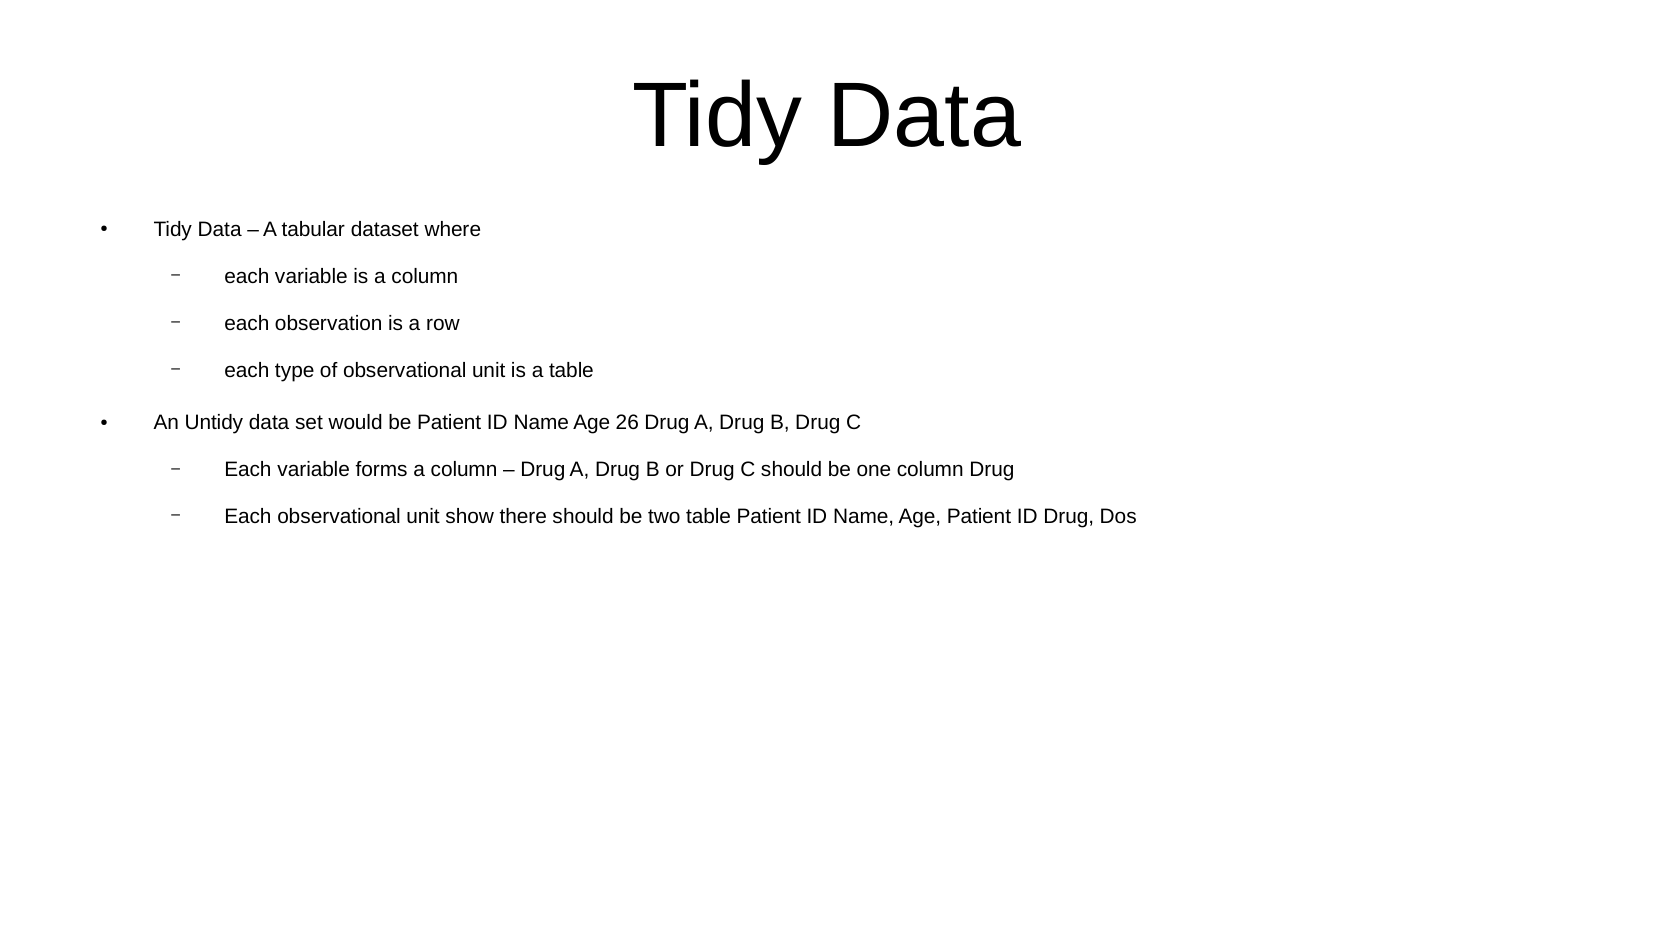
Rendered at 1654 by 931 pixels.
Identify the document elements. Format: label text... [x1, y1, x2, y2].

list Tidy Data – A tabular dataset where each variable is a column each observation is a row each type of observational unit is a table An Untidy data set would be Patient ID Name Age 26 Drug A, Drug B, Drug C Each variable forms a column – Drug A, Drug B or Drug C should be one column Drug Each observational unit show there should be two table Patient ID Name, Age, Patient ID Drug, Dos [82, 217, 1621, 901]
title Tidy Data [82, 37, 1571, 193]
